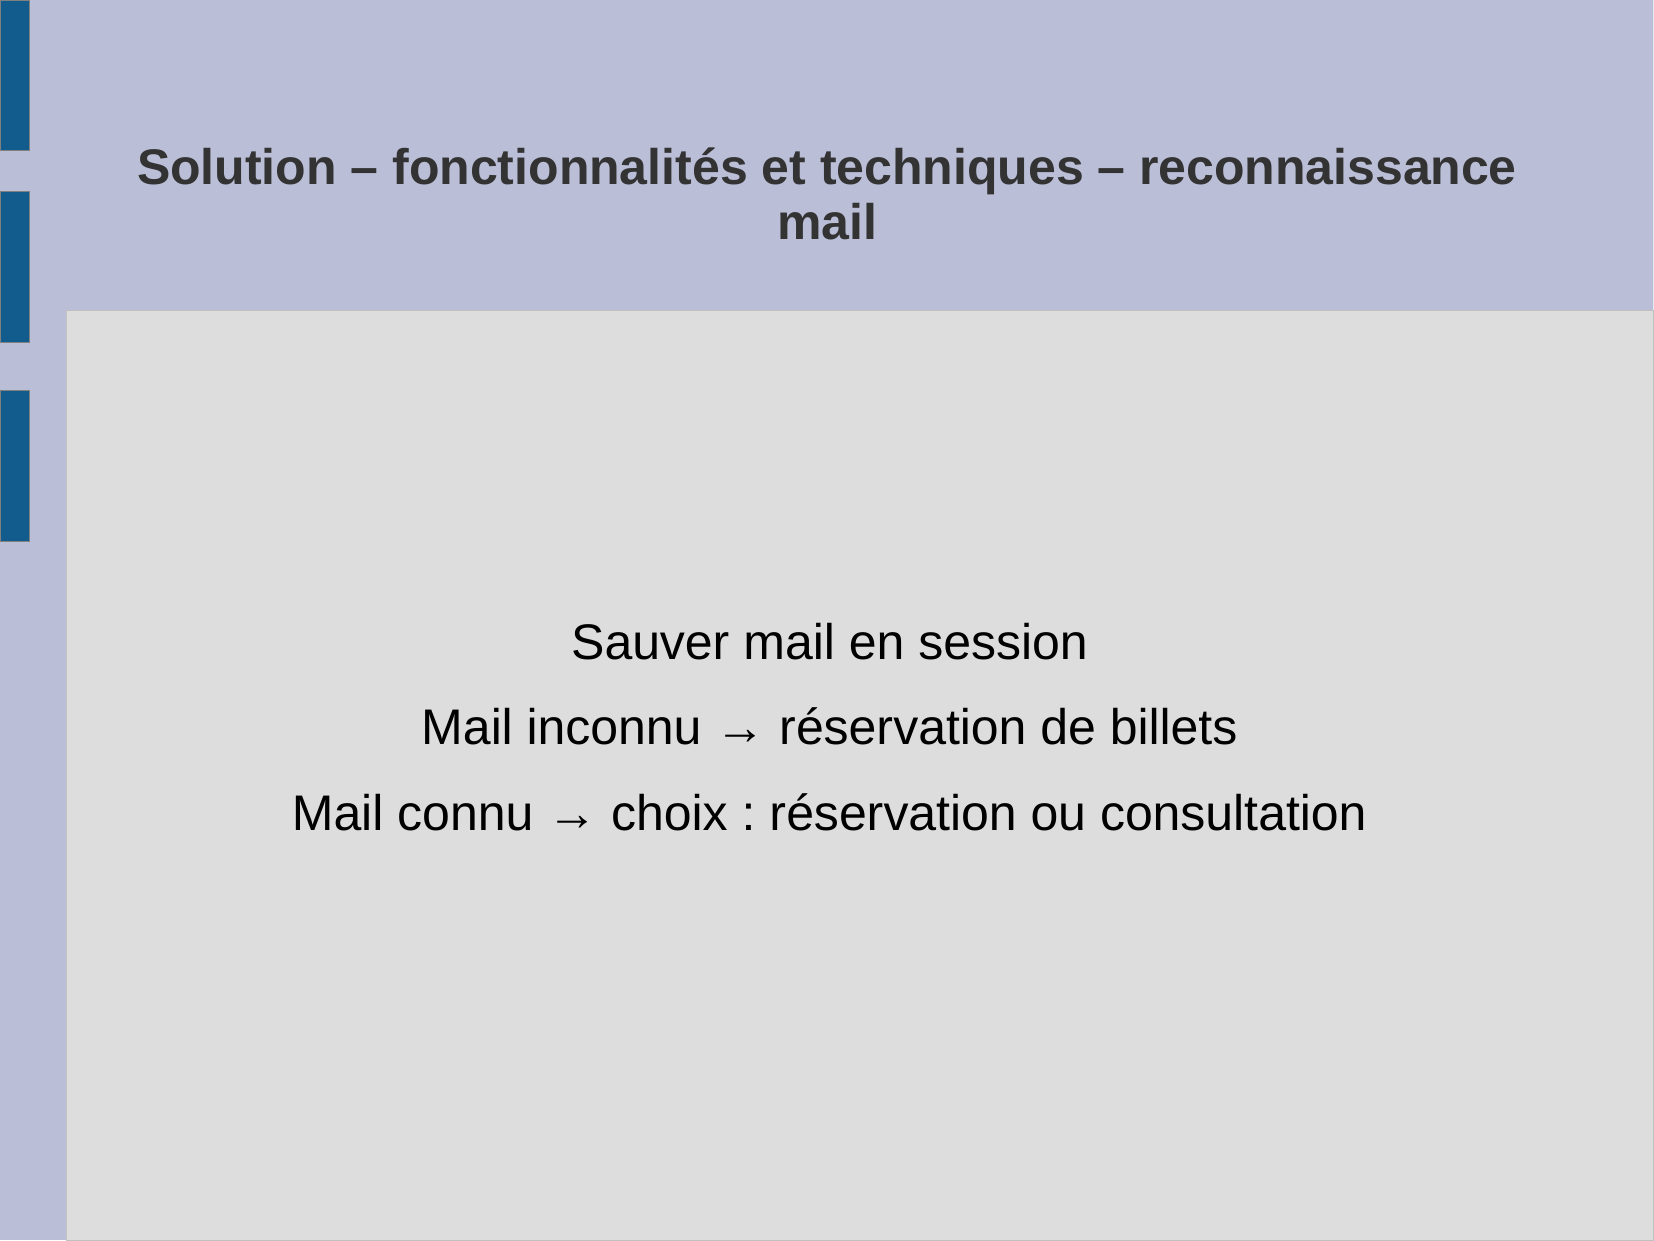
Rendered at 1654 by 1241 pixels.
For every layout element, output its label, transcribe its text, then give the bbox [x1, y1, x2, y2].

list Sauver mail en session Mail inconnu → réservation de billets Mail connu → choix : réservation ou consultation [123, 614, 1536, 841]
title Solution – fonctionnalités et techniques – reconnaissance mail [121, 91, 1534, 299]
